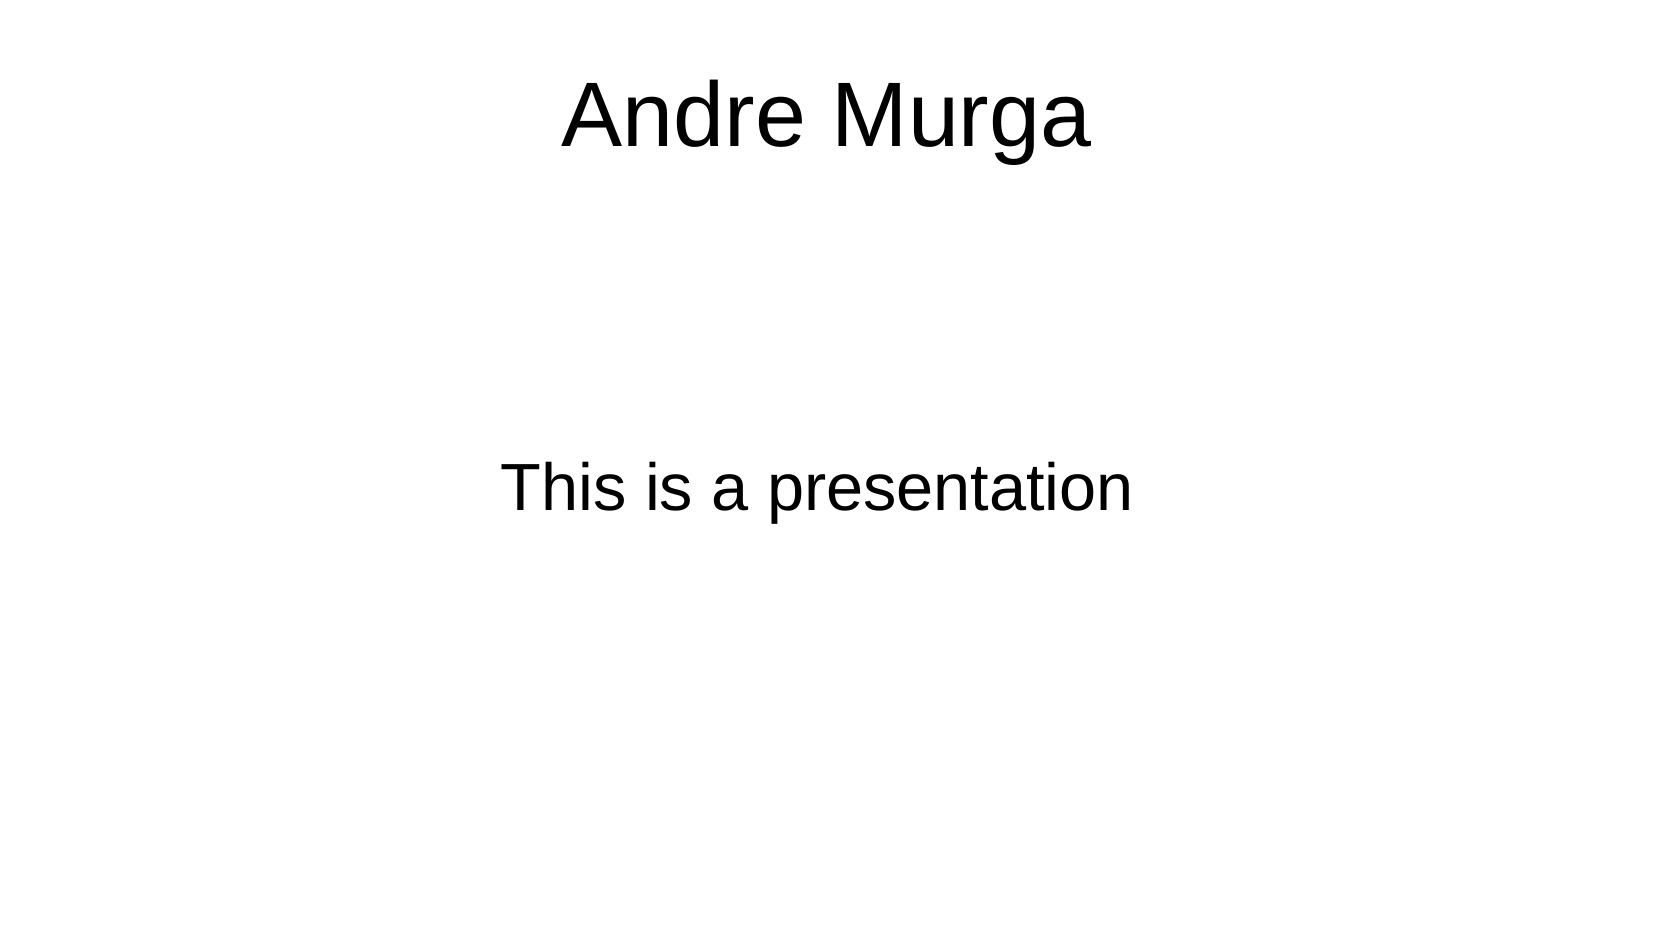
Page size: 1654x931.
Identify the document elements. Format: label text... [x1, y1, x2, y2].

subtitle This is a presentation [82, 217, 1571, 758]
title Andre Murga [82, 37, 1571, 193]
